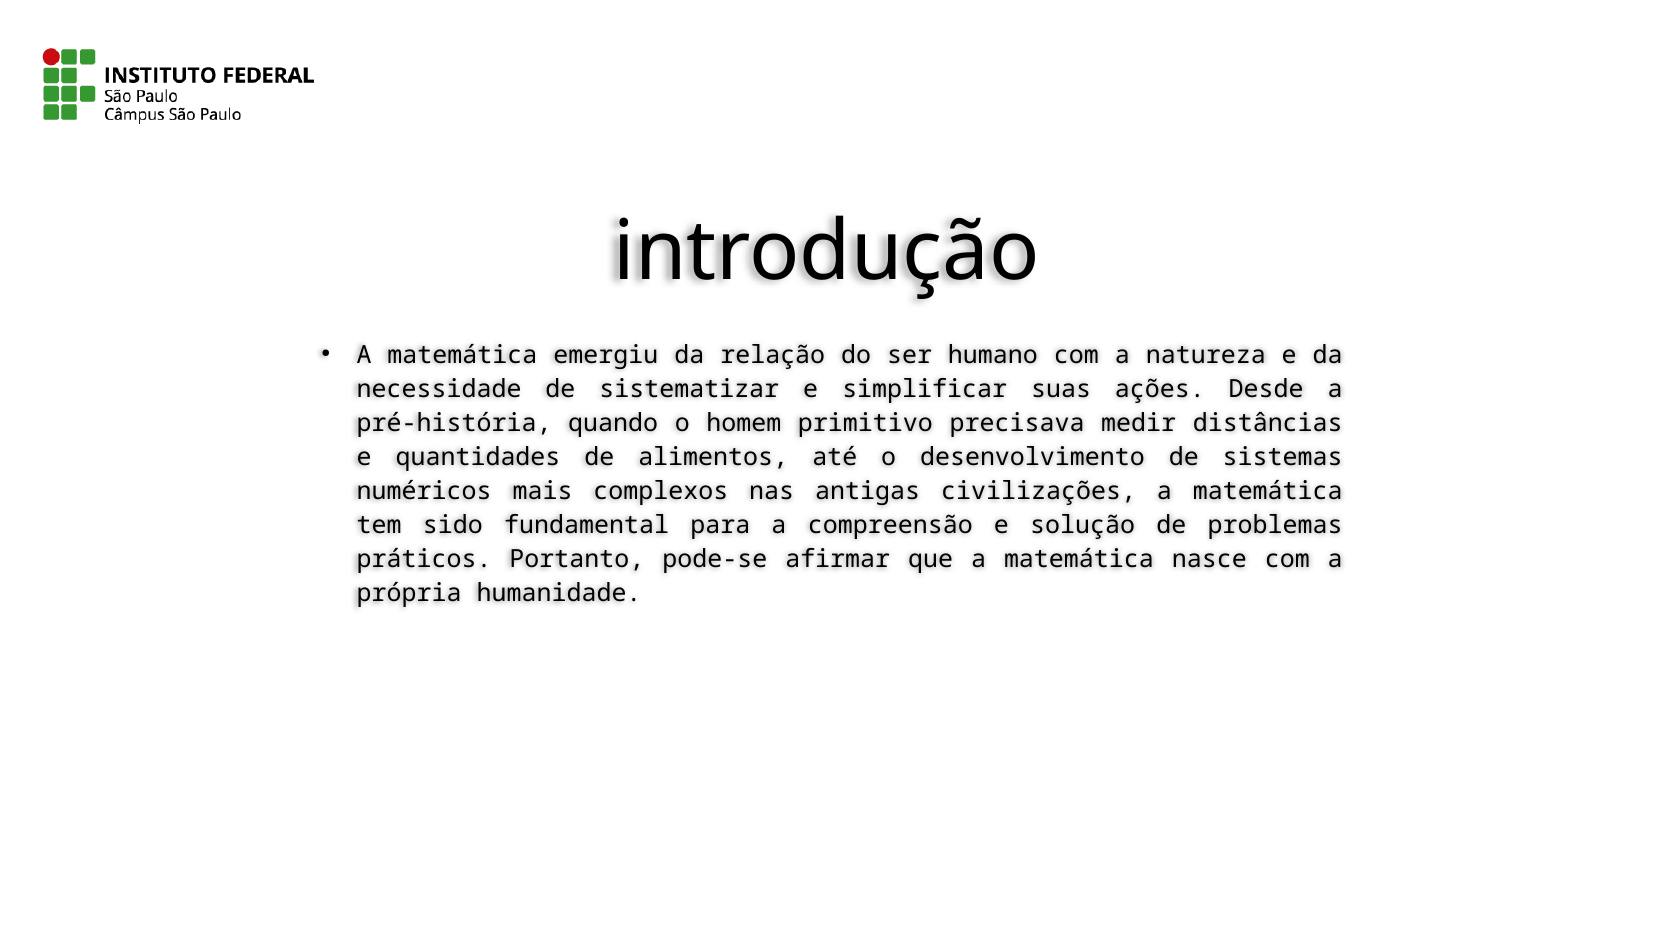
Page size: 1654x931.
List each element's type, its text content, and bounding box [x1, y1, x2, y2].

text_box A matemática emergiu da relação do ser humano com a natureza e da necessidade de sistematizar e simplificar suas ações. Desde a pré-história, quando o homem primitivo precisava medir distâncias e quantidades de alimentos, até o desenvolvimento de sistemas numéricos mais complexos nas antigas civilizações, a matemática tem sido fundamental para a compreensão e solução de problemas práticos. Portanto, pode-se afirmar que a matemática nasce com a própria humanidade. [306, 295, 1359, 768]
picture [29, 29, 325, 136]
title introdução [82, 169, 1571, 325]
